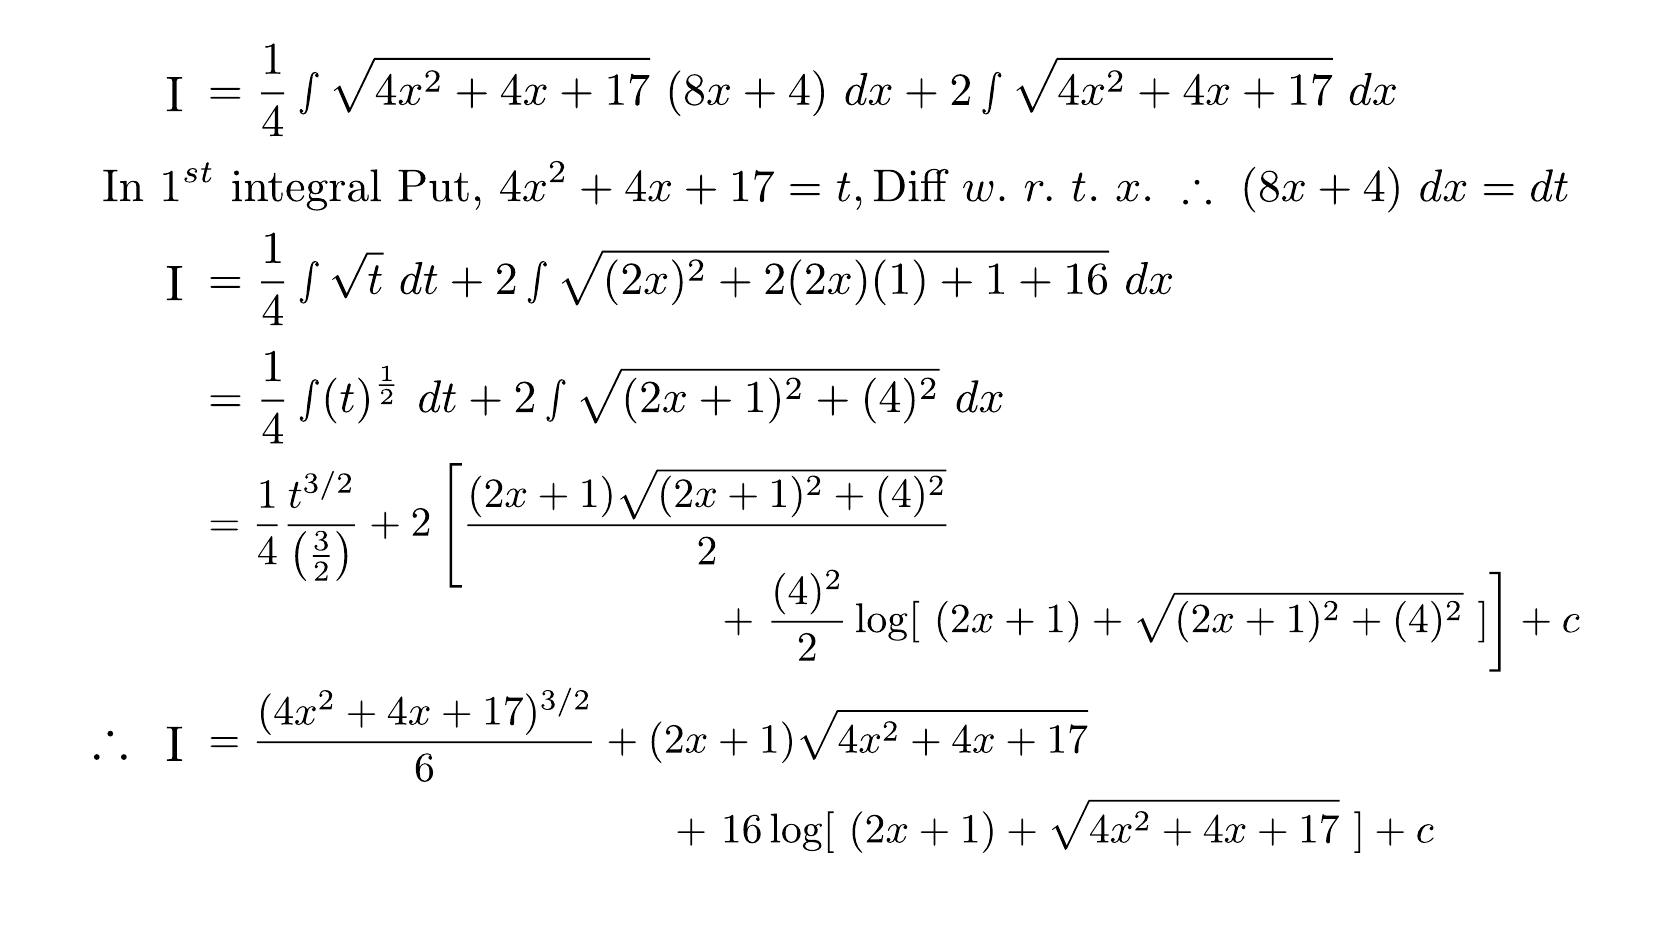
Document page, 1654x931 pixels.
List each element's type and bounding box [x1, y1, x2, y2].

title [47, 36, 1607, 905]
text_box [166, 266, 183, 301]
text_box [166, 726, 183, 761]
text_box [210, 687, 1089, 782]
text_box [676, 799, 1434, 853]
text_box [210, 463, 1580, 672]
text_box [209, 43, 1396, 137]
text_box [103, 160, 1569, 213]
text_box [209, 232, 1173, 326]
text_box [209, 350, 1003, 444]
text_box [166, 77, 183, 112]
text_box [93, 730, 127, 760]
